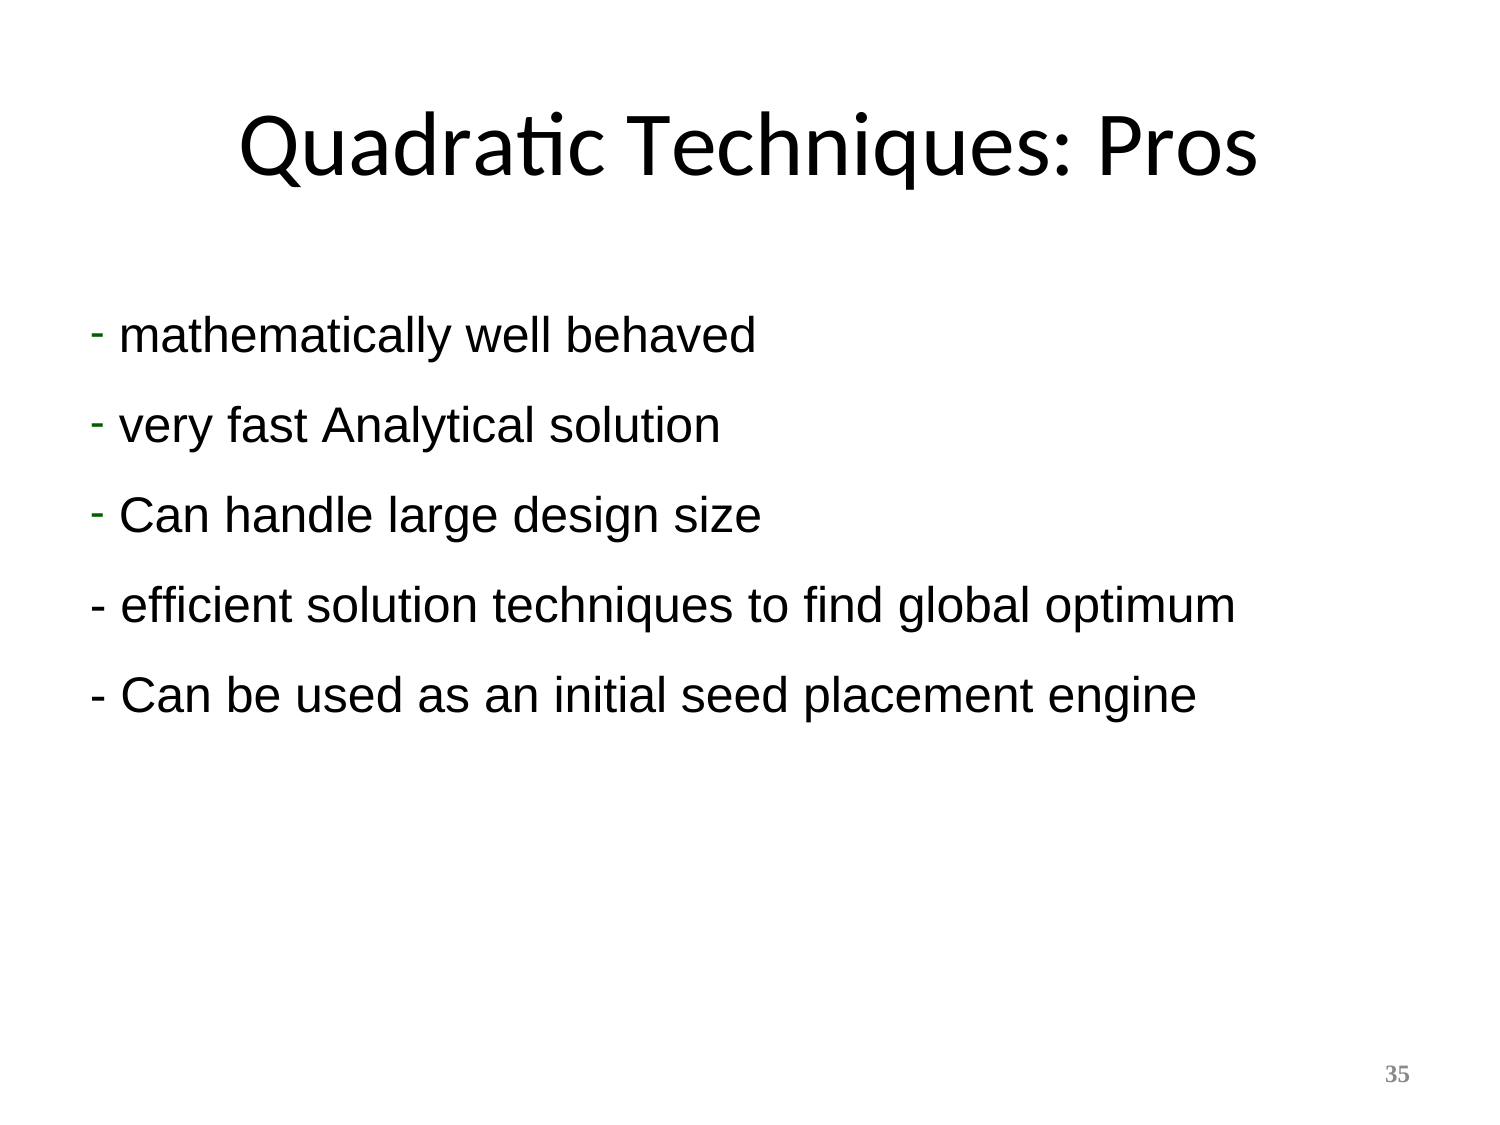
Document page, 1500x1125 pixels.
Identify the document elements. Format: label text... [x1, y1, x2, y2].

text_box <number> [1074, 1042, 1426, 1103]
text_box mathematically well behaved very fast Analytical solution Can handle large design size - efficient solution techniques to find global optimum - Can be used as an initial seed placement engine [89, 212, 1425, 992]
title Quadratic Techniques: Pros [75, 45, 1426, 233]
